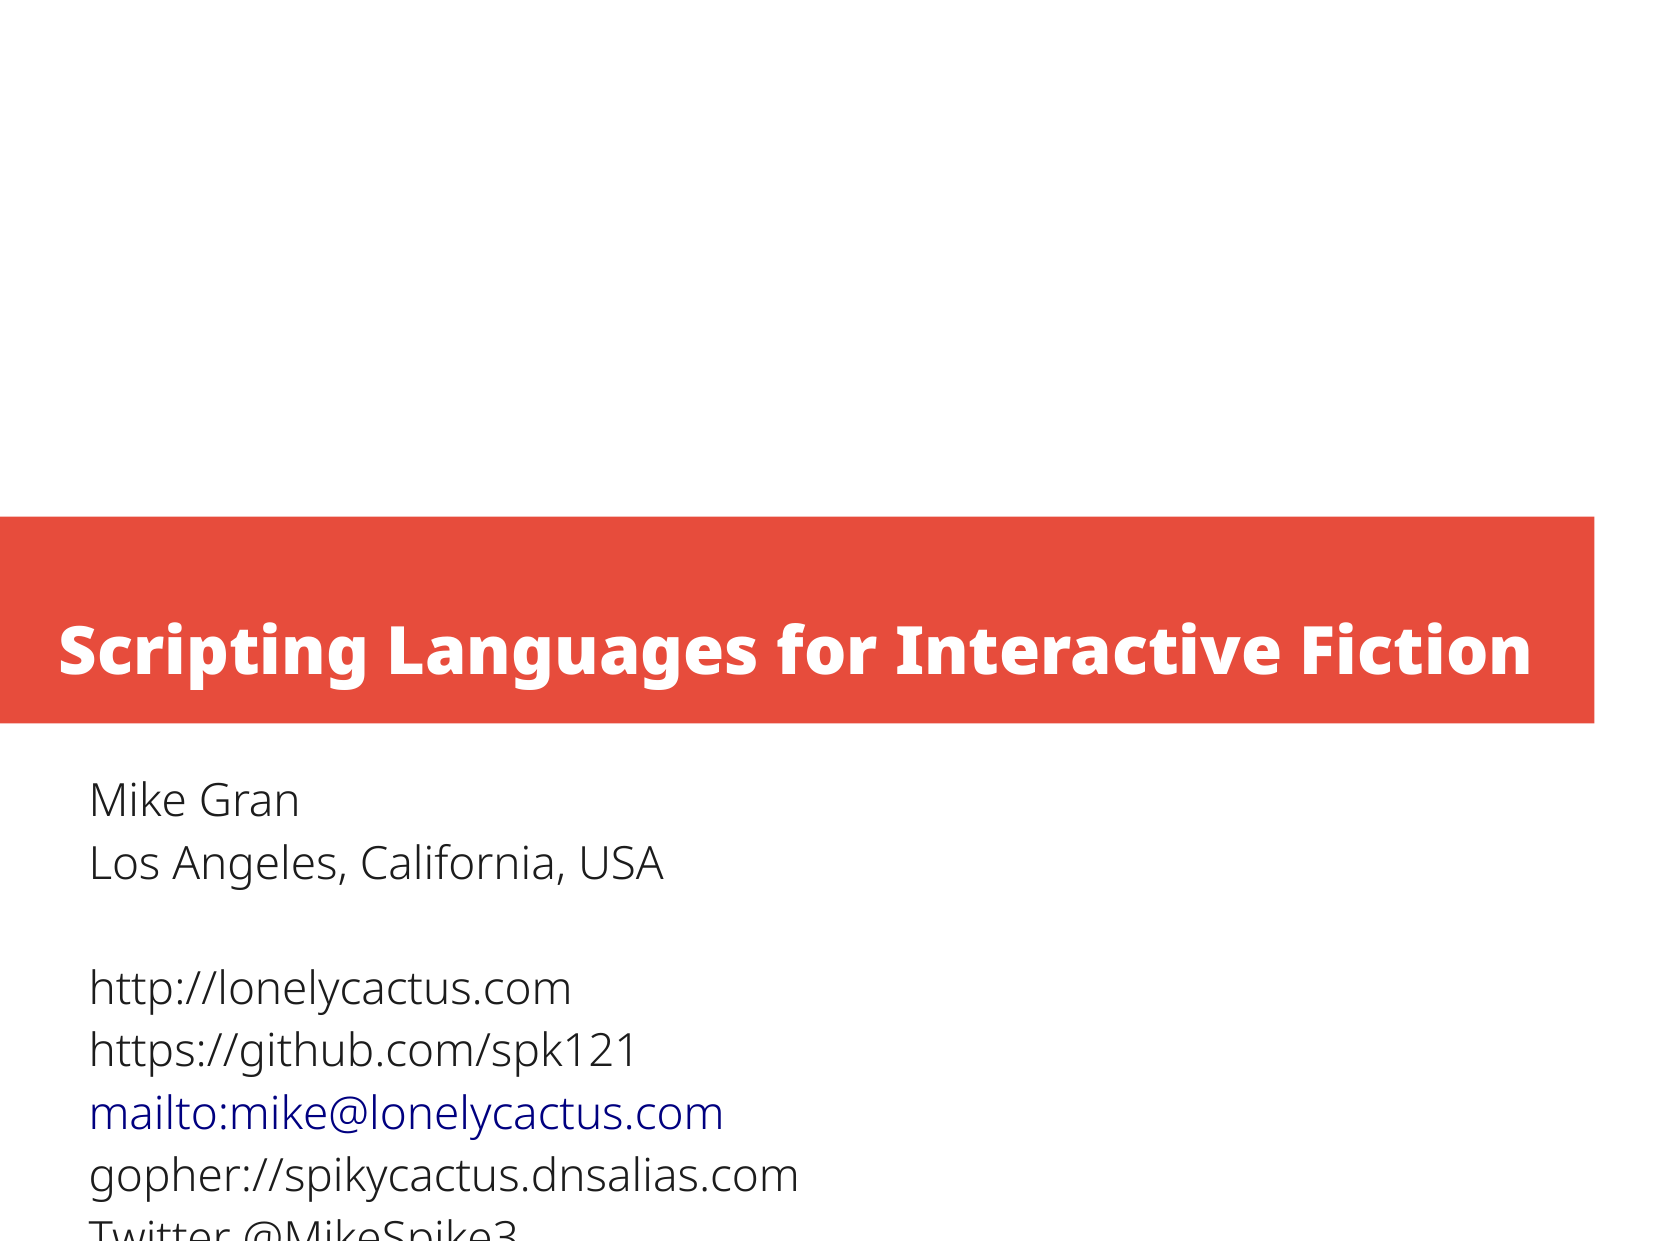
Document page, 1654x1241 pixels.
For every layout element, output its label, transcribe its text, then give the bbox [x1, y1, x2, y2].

title Scripting Languages for Interactive Fiction [59, 546, 1595, 694]
subtitle Mike Gran Los Angeles, California, USA http://lonelycactus.com https://github.com/spk121 mailto:mike@lonelycactus.com gopher://spikycactus.dnsalias.com Twitter @MikeSpike3 [88, 767, 1595, 1182]
